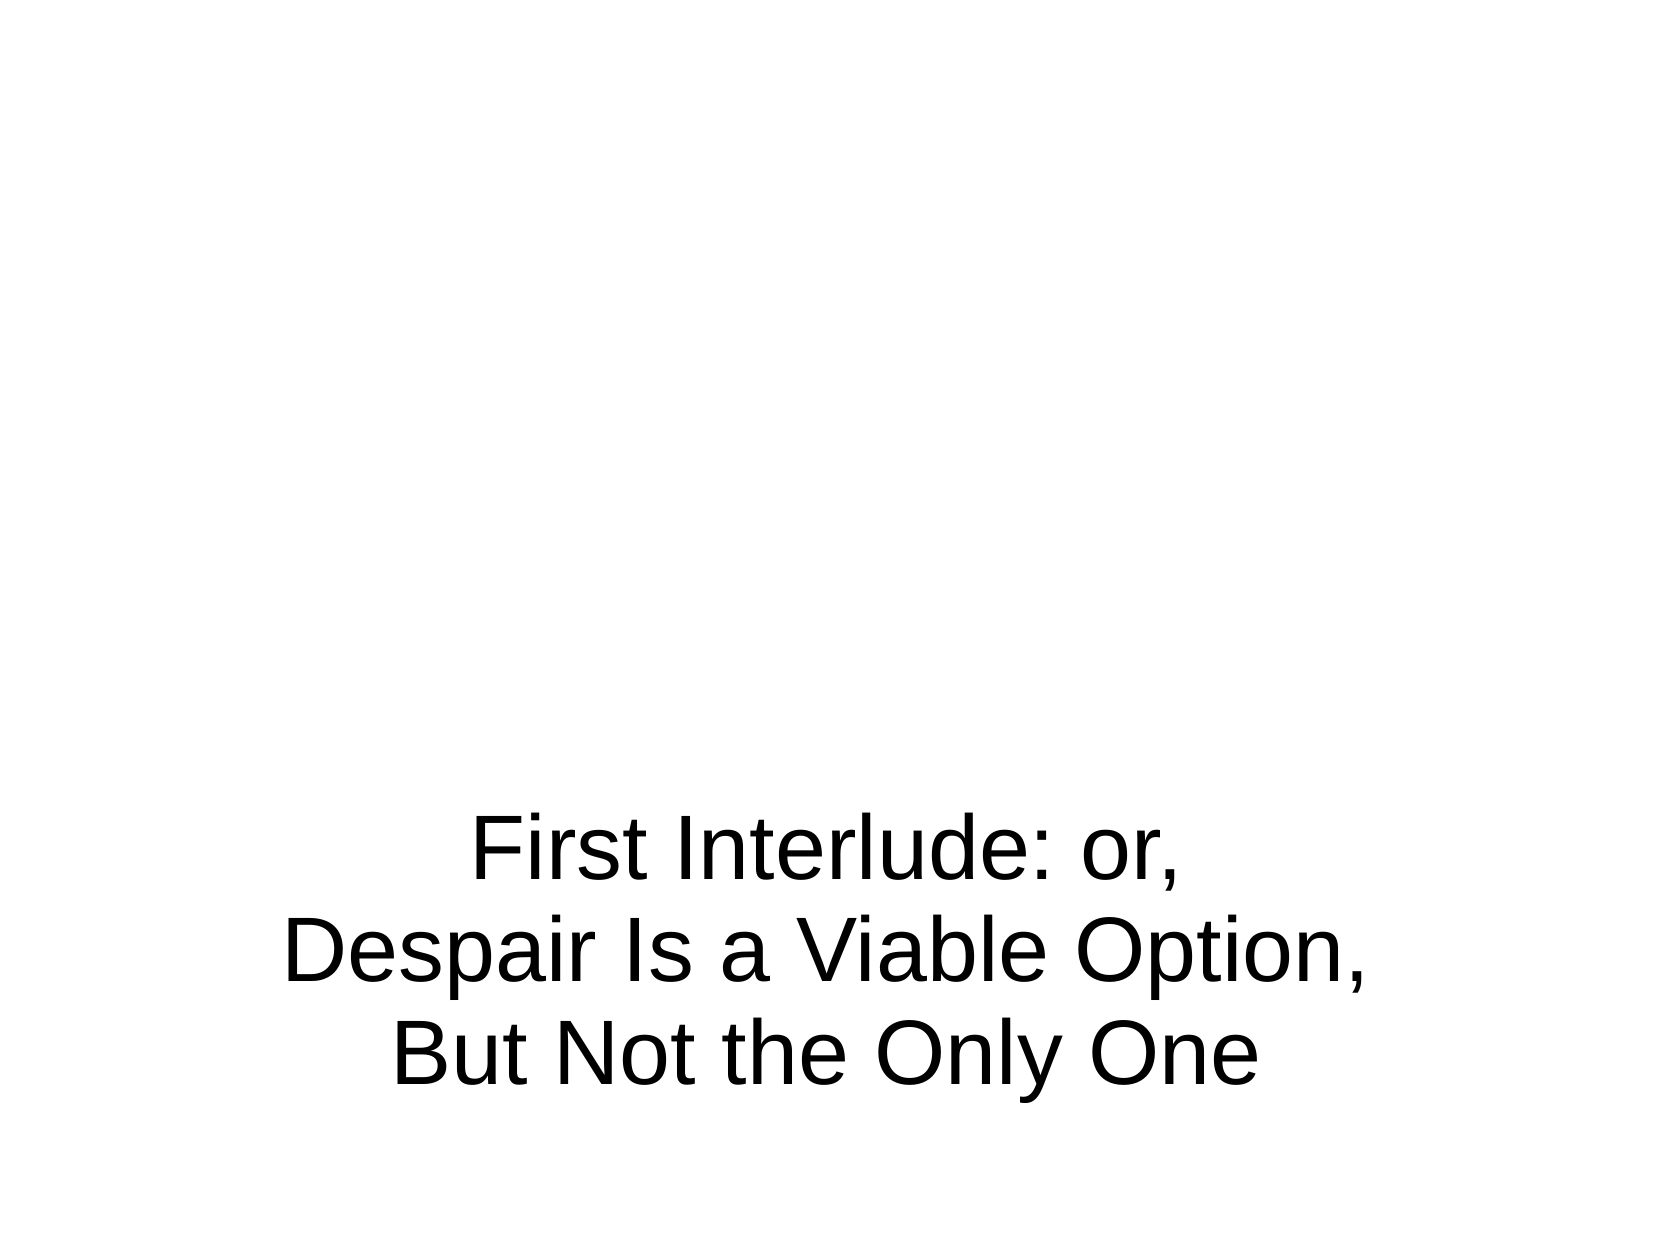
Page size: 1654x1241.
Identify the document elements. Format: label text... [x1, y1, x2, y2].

title First Interlude: or, Despair Is a Viable Option, But Not the Only One [82, 754, 1571, 1145]
